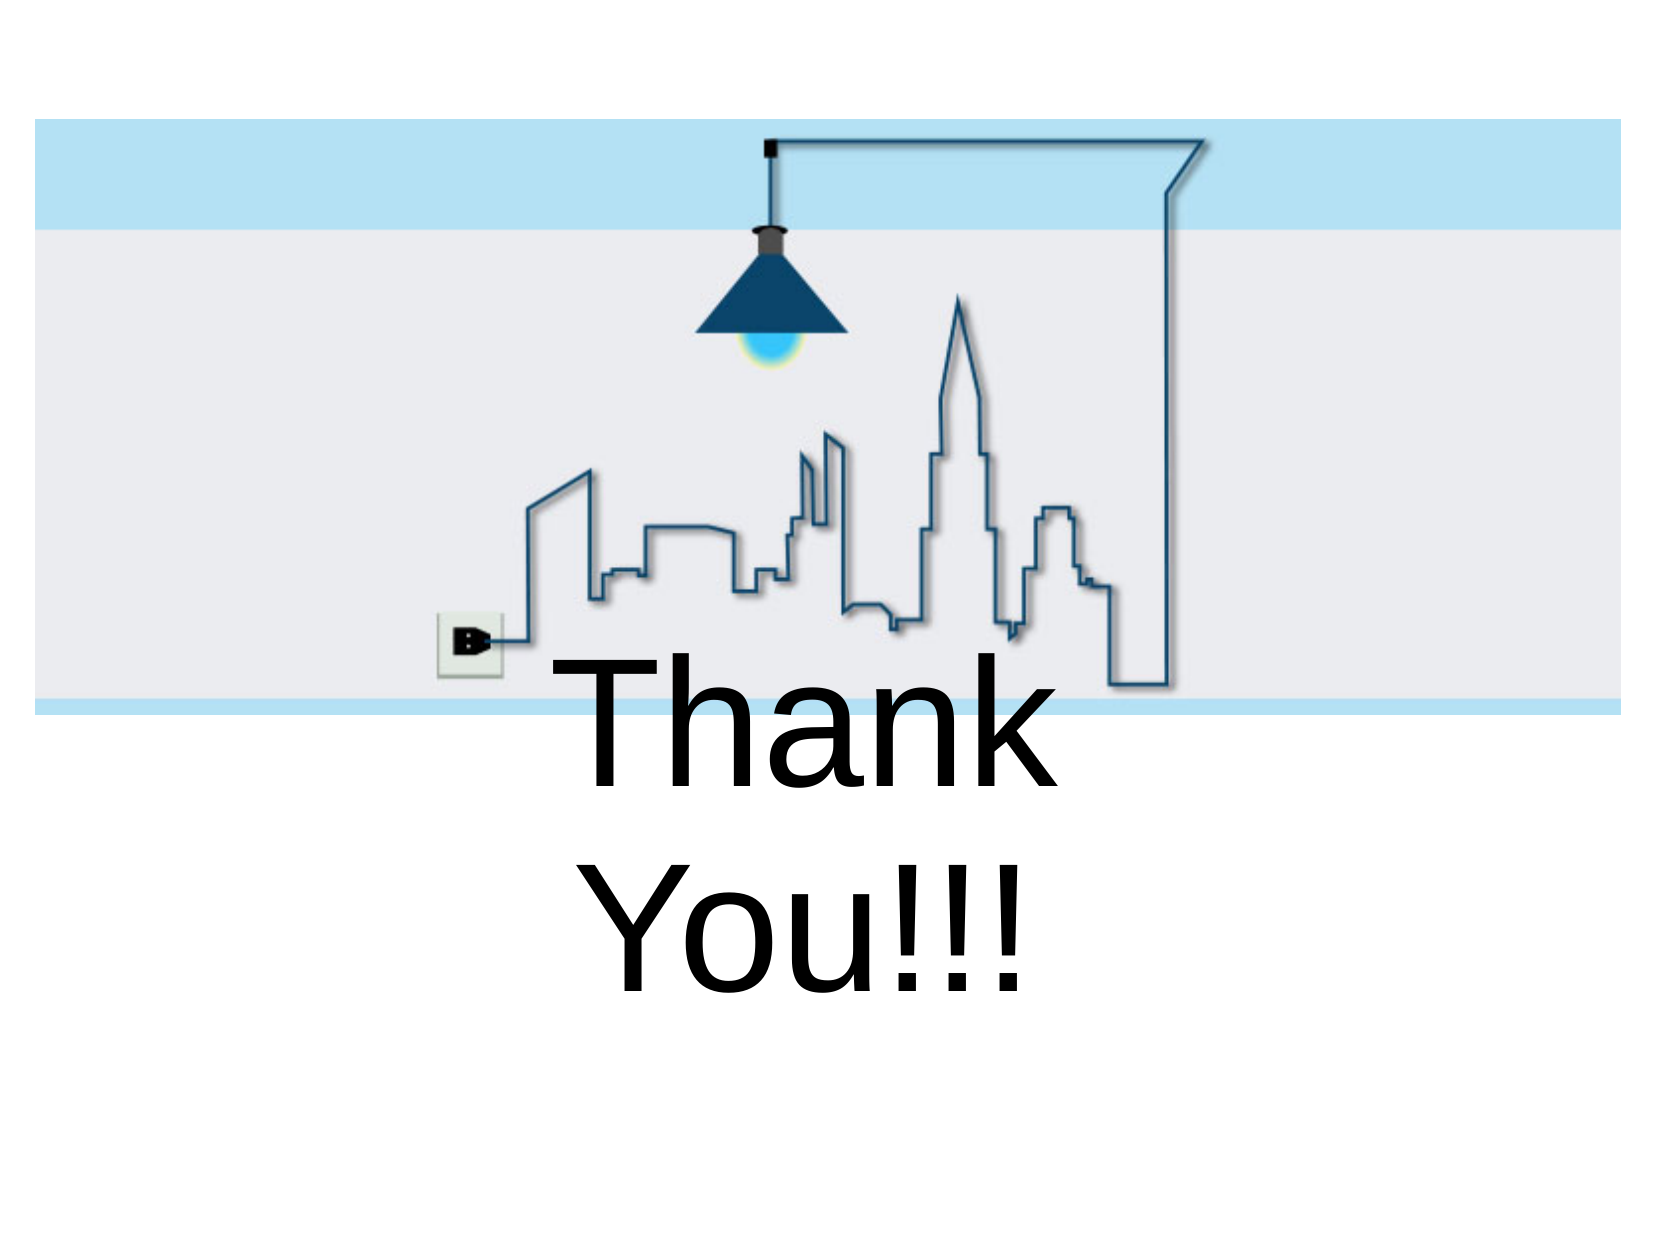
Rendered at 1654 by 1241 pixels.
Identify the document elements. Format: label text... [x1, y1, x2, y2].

picture [35, 119, 1621, 715]
subtitle Thank You!!! [60, 495, 1549, 1156]
